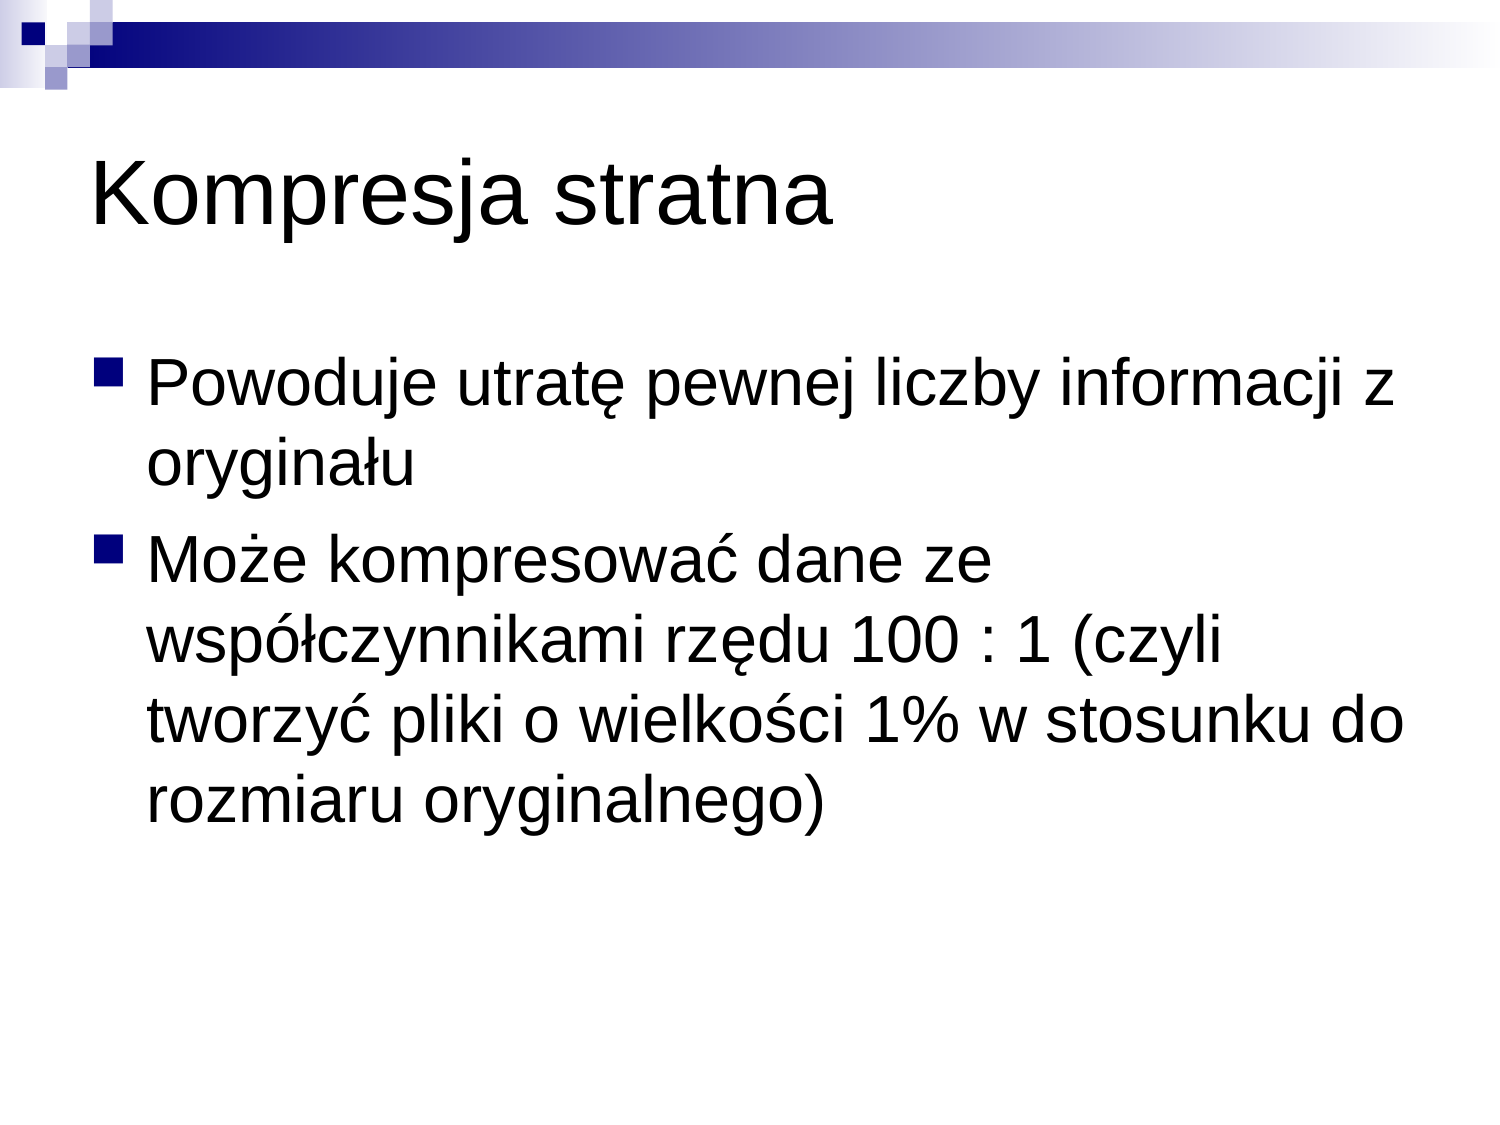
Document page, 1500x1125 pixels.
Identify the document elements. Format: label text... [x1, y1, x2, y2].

list Powoduje utratę pewnej liczby informacji z oryginału Może kompresować dane ze współczynnikami rzędu 100 : 1 (czyli tworzyć pliki o wielkości 1% w stosunku do rozmiaru oryginalnego) [75, 330, 1426, 959]
title Kompresja stratna [75, 75, 1426, 300]
